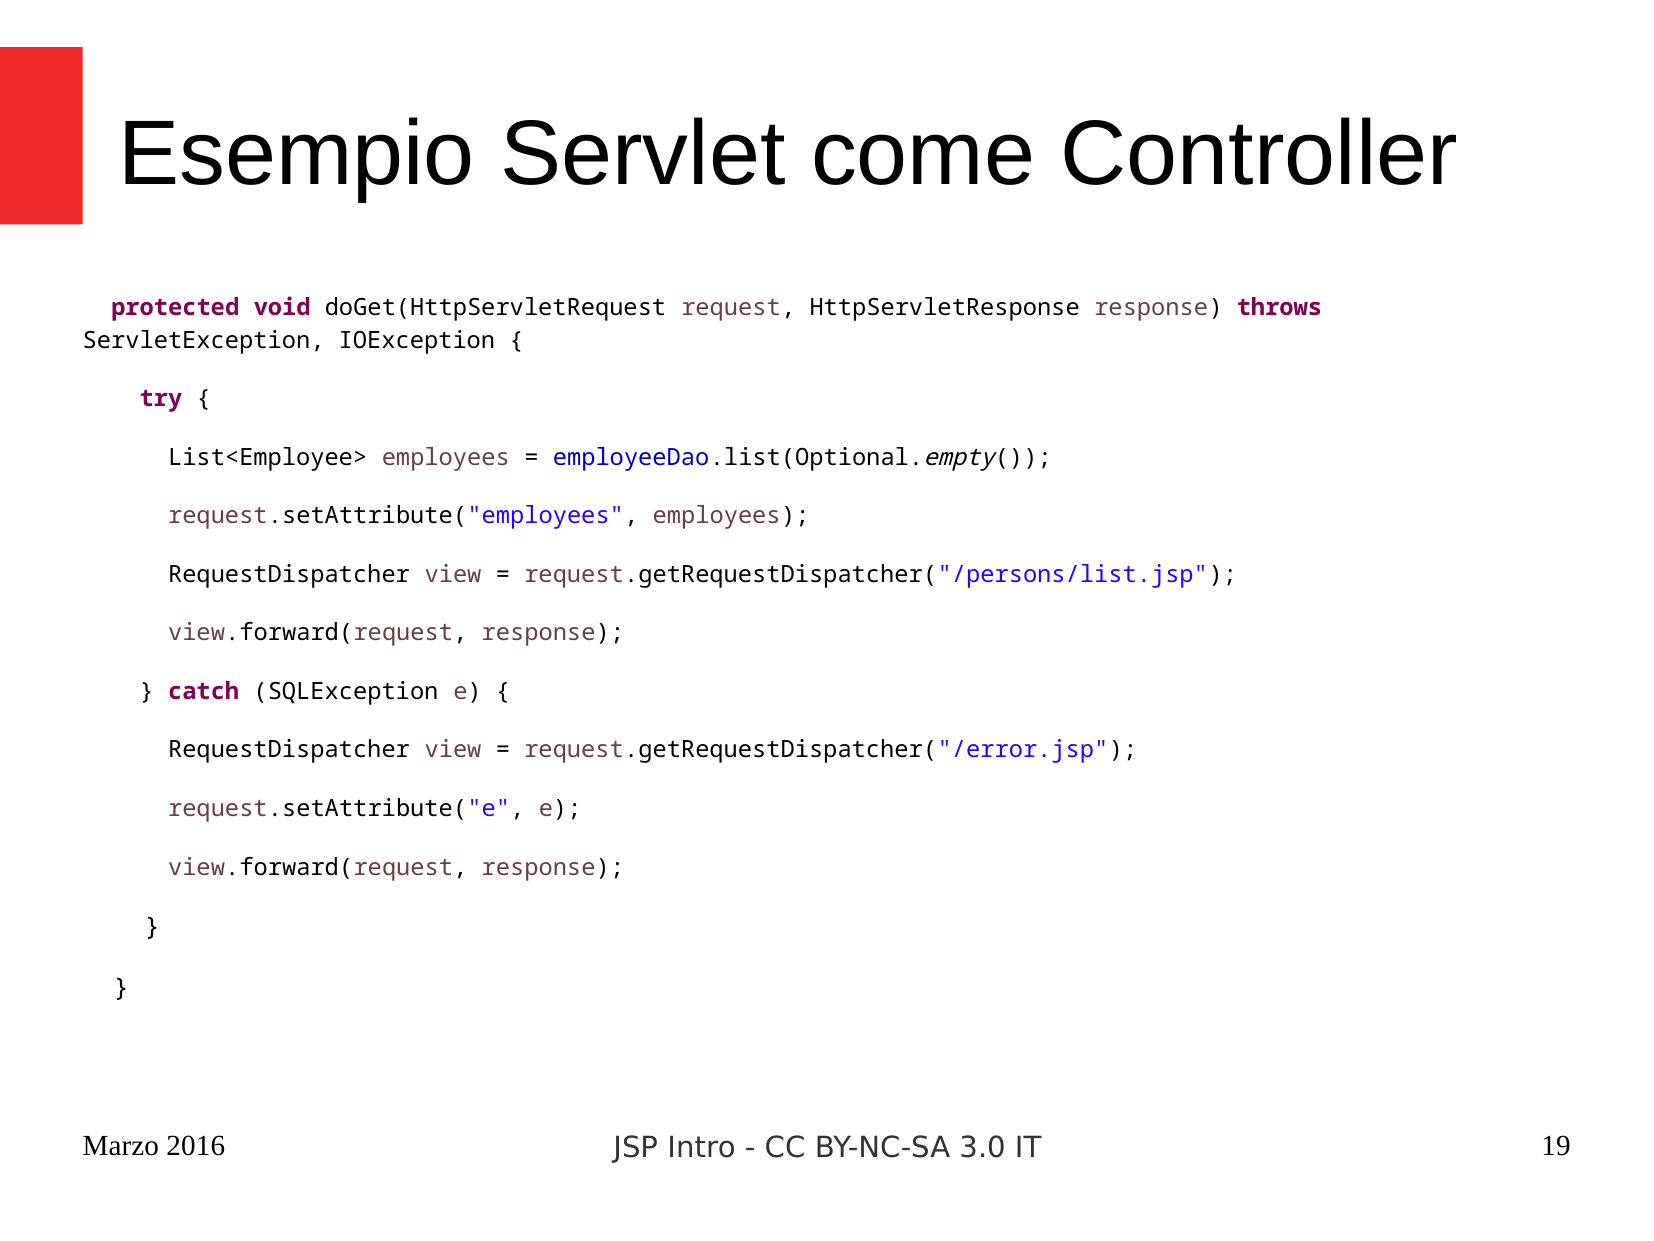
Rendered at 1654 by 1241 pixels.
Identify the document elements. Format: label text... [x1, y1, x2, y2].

list protected void doGet(HttpServletRequest request, HttpServletResponse response) throws ServletException, IOException { try { List<Employee> employees = employeeDao.list(Optional.empty()); request.setAttribute("employees", employees); RequestDispatcher view = request.getRequestDispatcher("/persons/list.jsp"); view.forward(request, response); } catch (SQLException e) { RequestDispatcher view = request.getRequestDispatcher("/error.jsp"); request.setAttribute("e", e); view.forward(request, response); } } [82, 290, 1571, 1010]
title Esempio Servlet come Controller [118, 49, 1607, 257]
